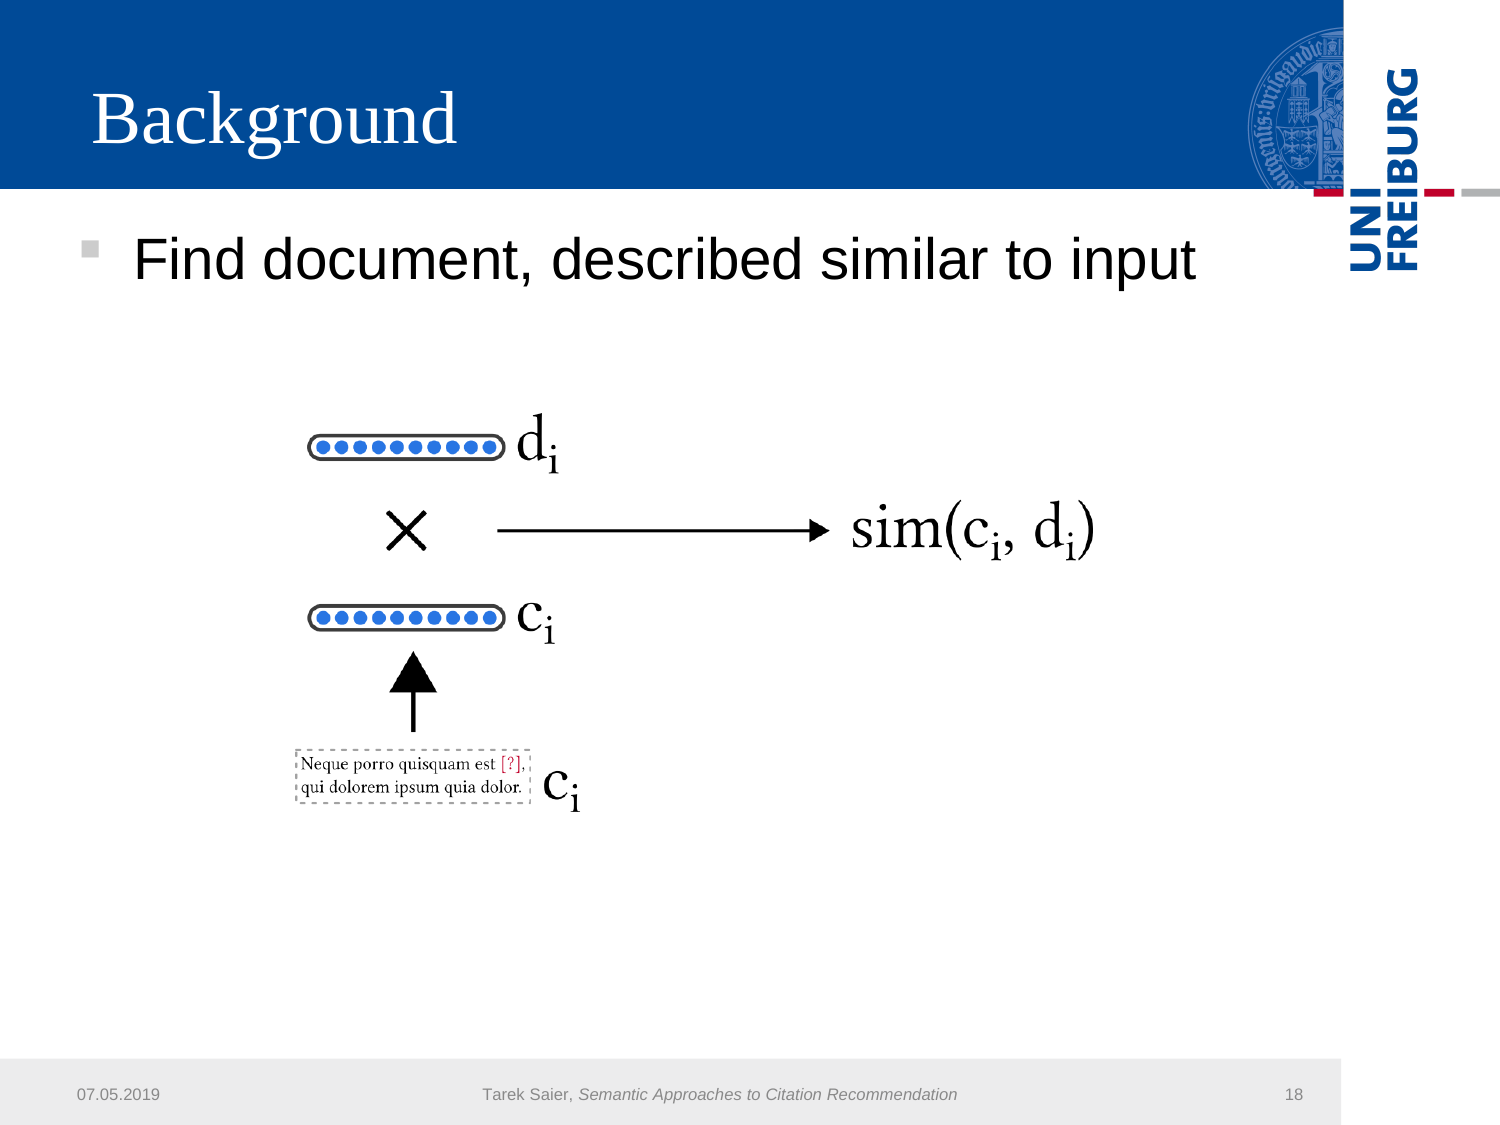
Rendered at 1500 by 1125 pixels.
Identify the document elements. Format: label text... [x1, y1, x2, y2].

picture [0, 0, 1500, 271]
list Find document, described similar to input [76, 221, 1341, 1010]
title Background [76, 49, 1235, 178]
